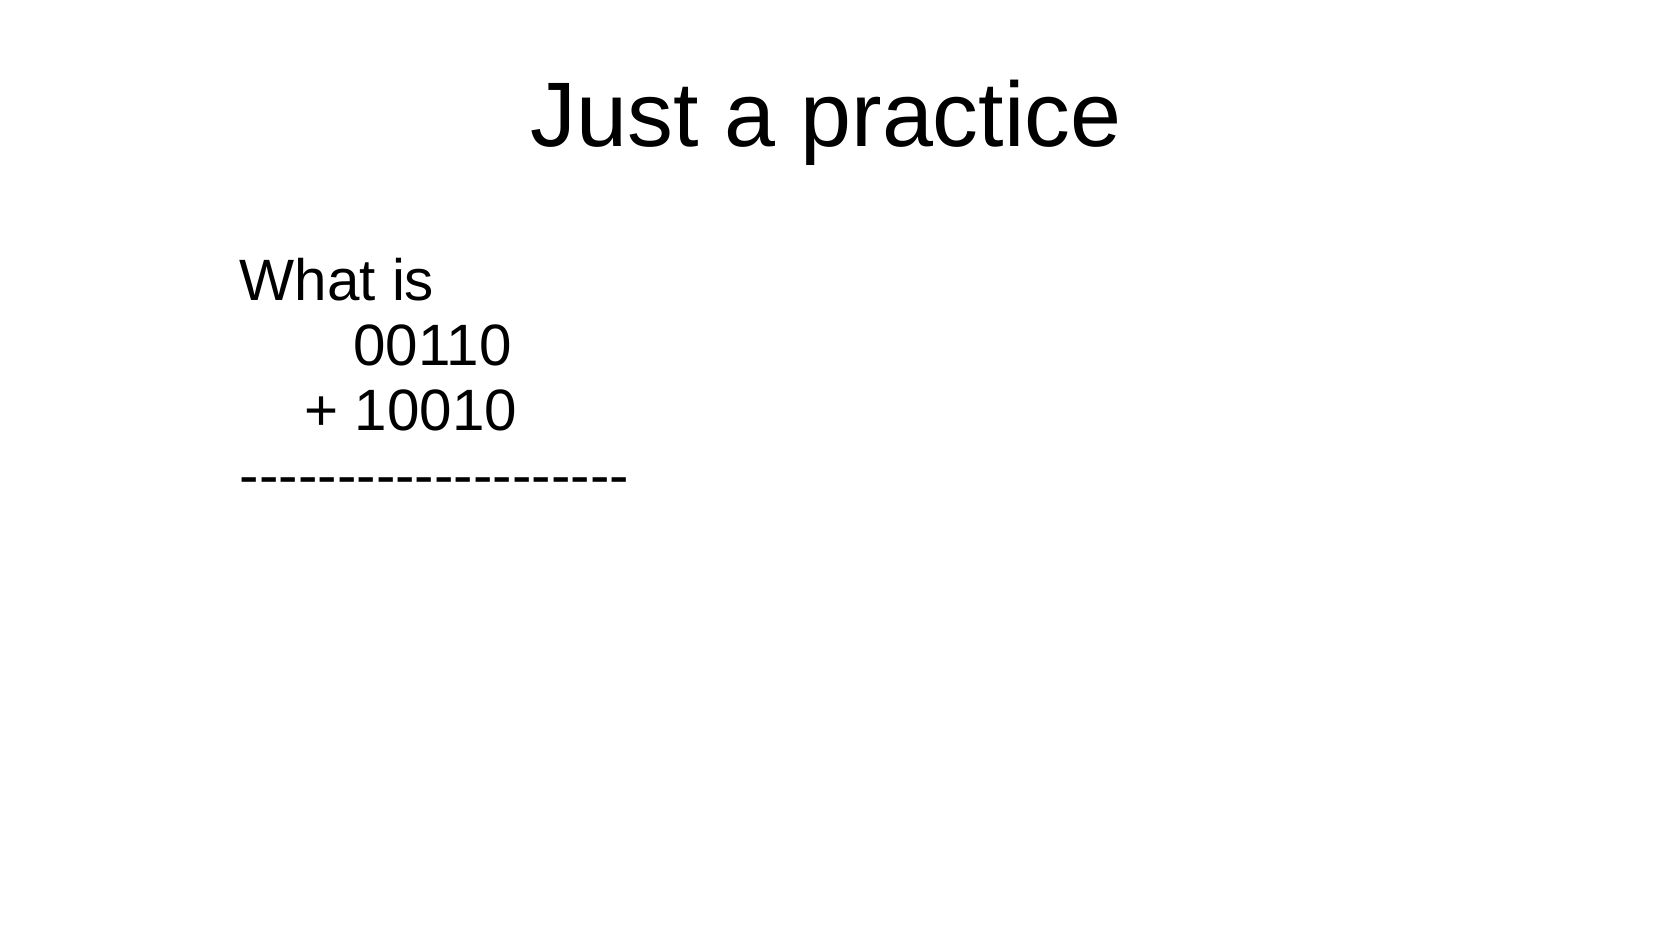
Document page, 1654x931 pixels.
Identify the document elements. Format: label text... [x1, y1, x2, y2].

text_box What is 00110 + 10010 -------------------- [225, 240, 1456, 706]
title Just a practice [82, 37, 1571, 193]
